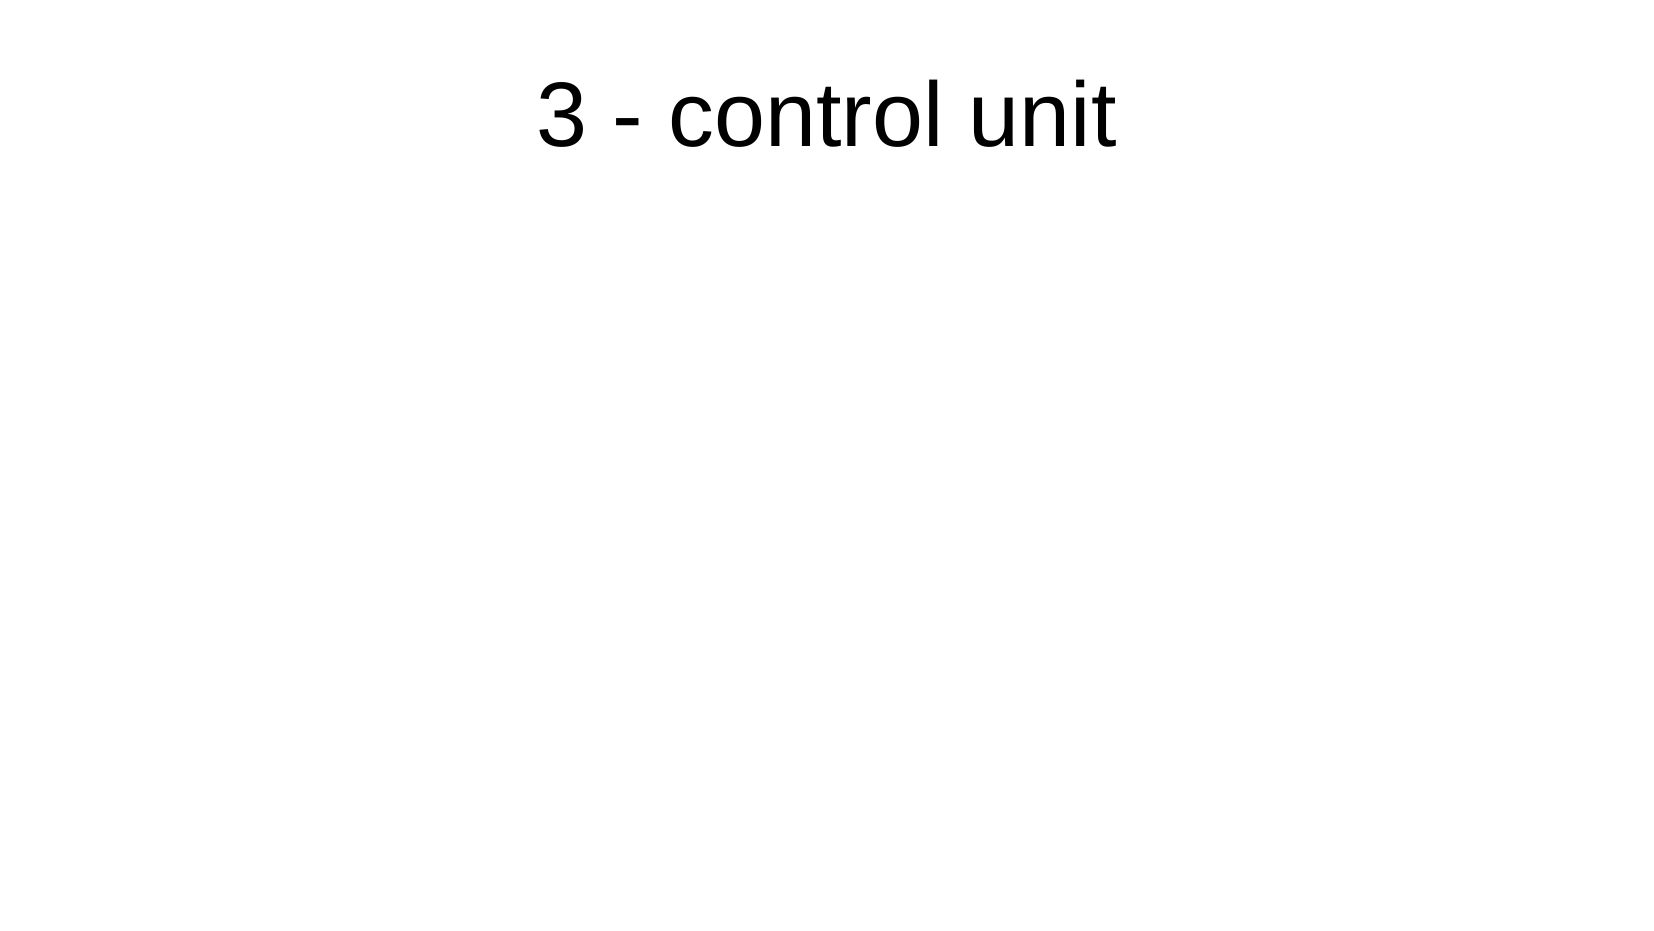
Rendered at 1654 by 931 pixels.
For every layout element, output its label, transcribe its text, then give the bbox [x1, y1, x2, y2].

title 3 - control unit [82, 37, 1571, 193]
